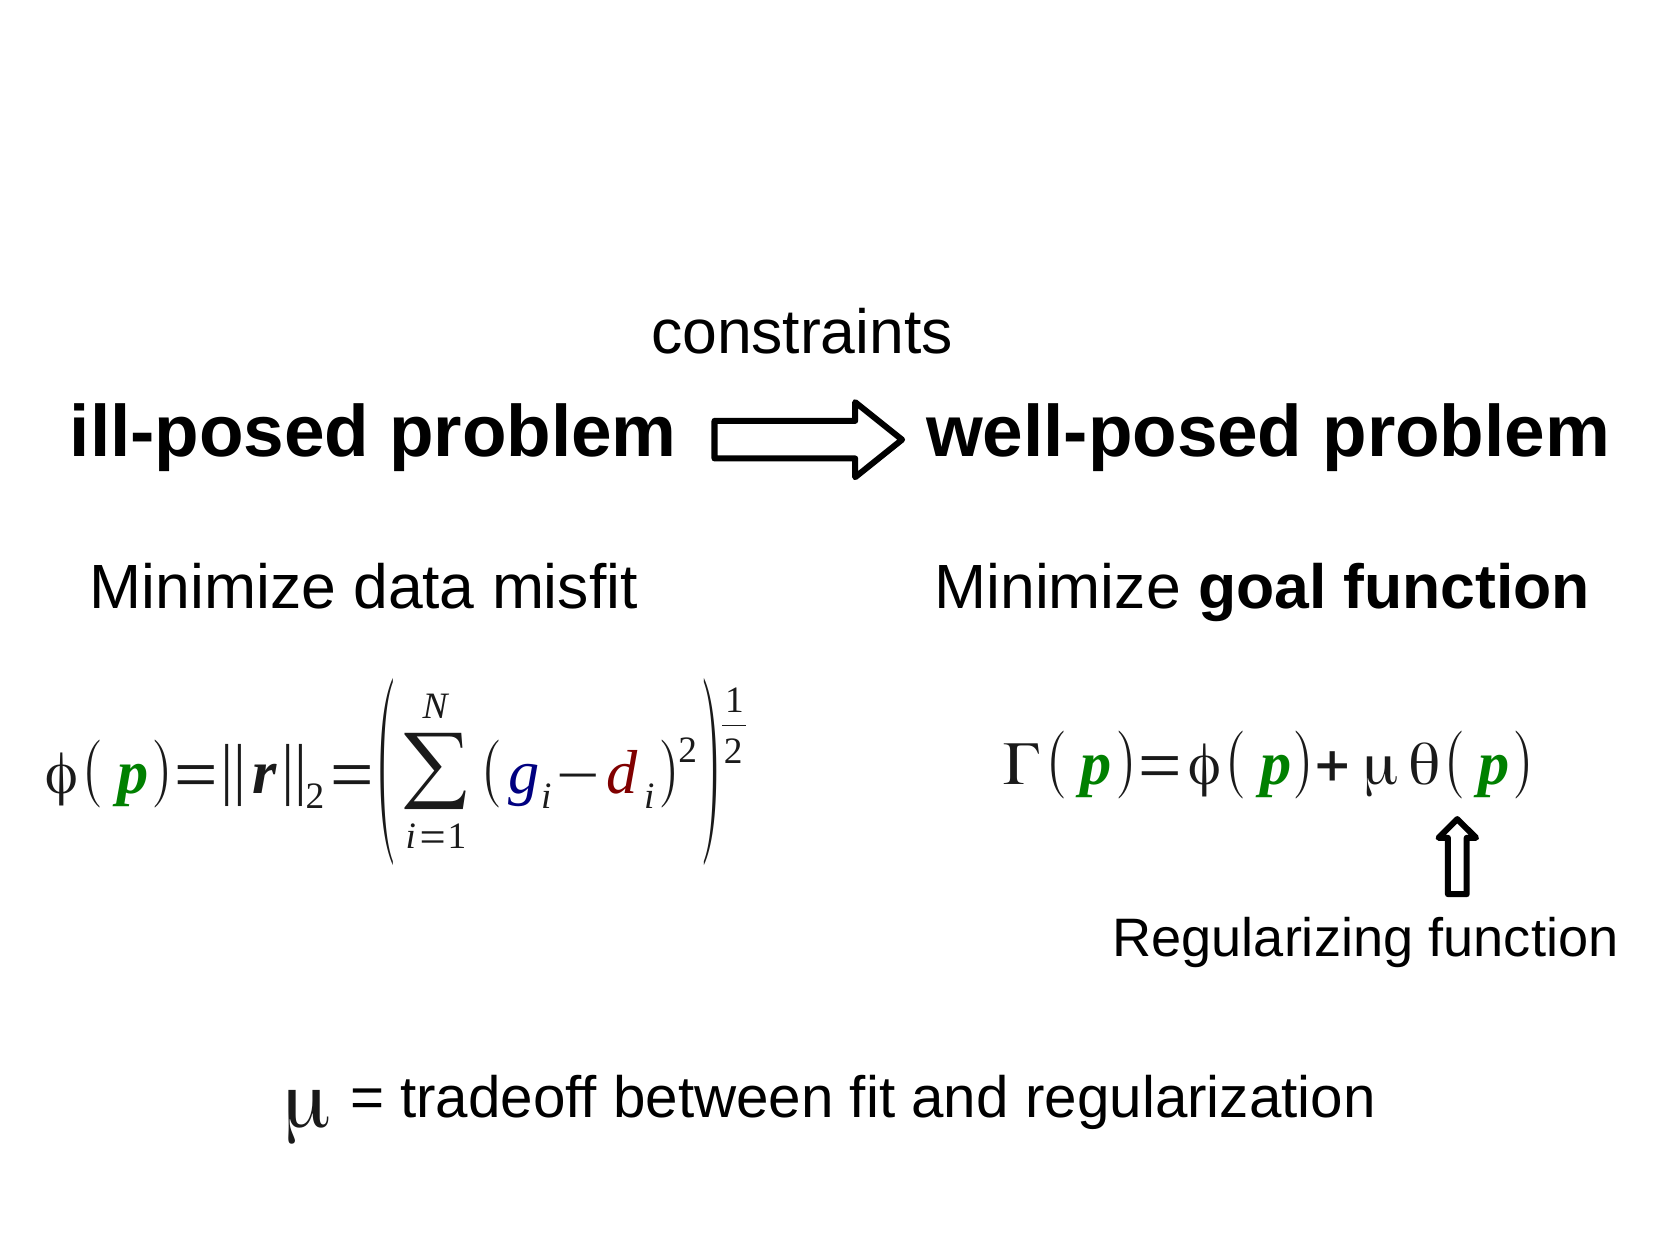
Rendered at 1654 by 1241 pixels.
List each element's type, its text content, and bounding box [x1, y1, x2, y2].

chart [276, 1051, 337, 1151]
text_box well-posed problem [911, 383, 1626, 493]
text_box ill-posed problem [55, 383, 693, 493]
text_box Minimize goal function [919, 544, 1607, 641]
text_box Regularizing function [1097, 900, 1634, 983]
text_box [714, 402, 903, 478]
text_box constraints [636, 289, 969, 383]
text_box = tradeoff between fit and regularization [335, 1057, 1394, 1146]
chart [37, 675, 754, 869]
text_box Minimize data misfit [75, 544, 655, 638]
chart [994, 724, 1540, 805]
